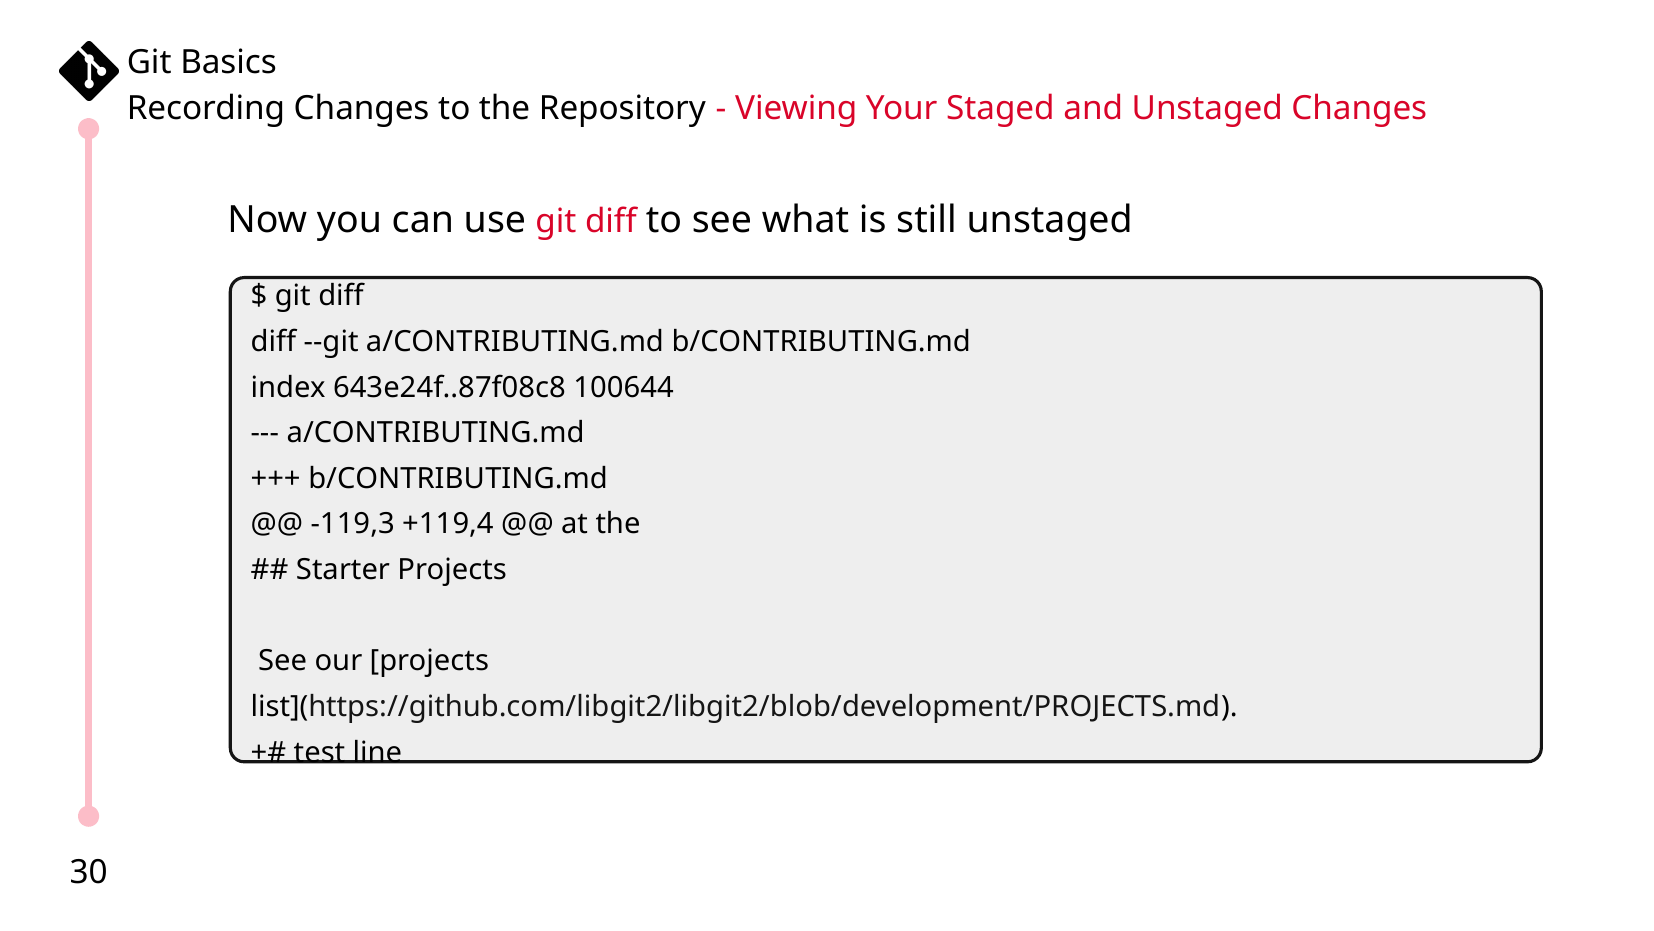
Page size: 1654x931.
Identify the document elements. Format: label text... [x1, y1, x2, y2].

text_box Now you can use git diff to see what is still unstaged [212, 177, 1406, 254]
text_box $ git diff diff --git a/CONTRIBUTING.md b/CONTRIBUTING.md index 643e24f..87f08c8 100644 --- a/CONTRIBUTING.md +++ b/CONTRIBUTING.md @@ -119,3 +119,4 @@ at the ## Starter Projects See our [projects list](https://github.com/libgit2/libgit2/blob/development/PROJECTS.md). +# test line [230, 277, 1542, 762]
text_box Git Basics Recording Changes to the Repository - Viewing Your Staged and Unstaged Changes [112, 31, 1506, 113]
text_box 30 [47, 840, 130, 889]
picture [59, 41, 119, 101]
